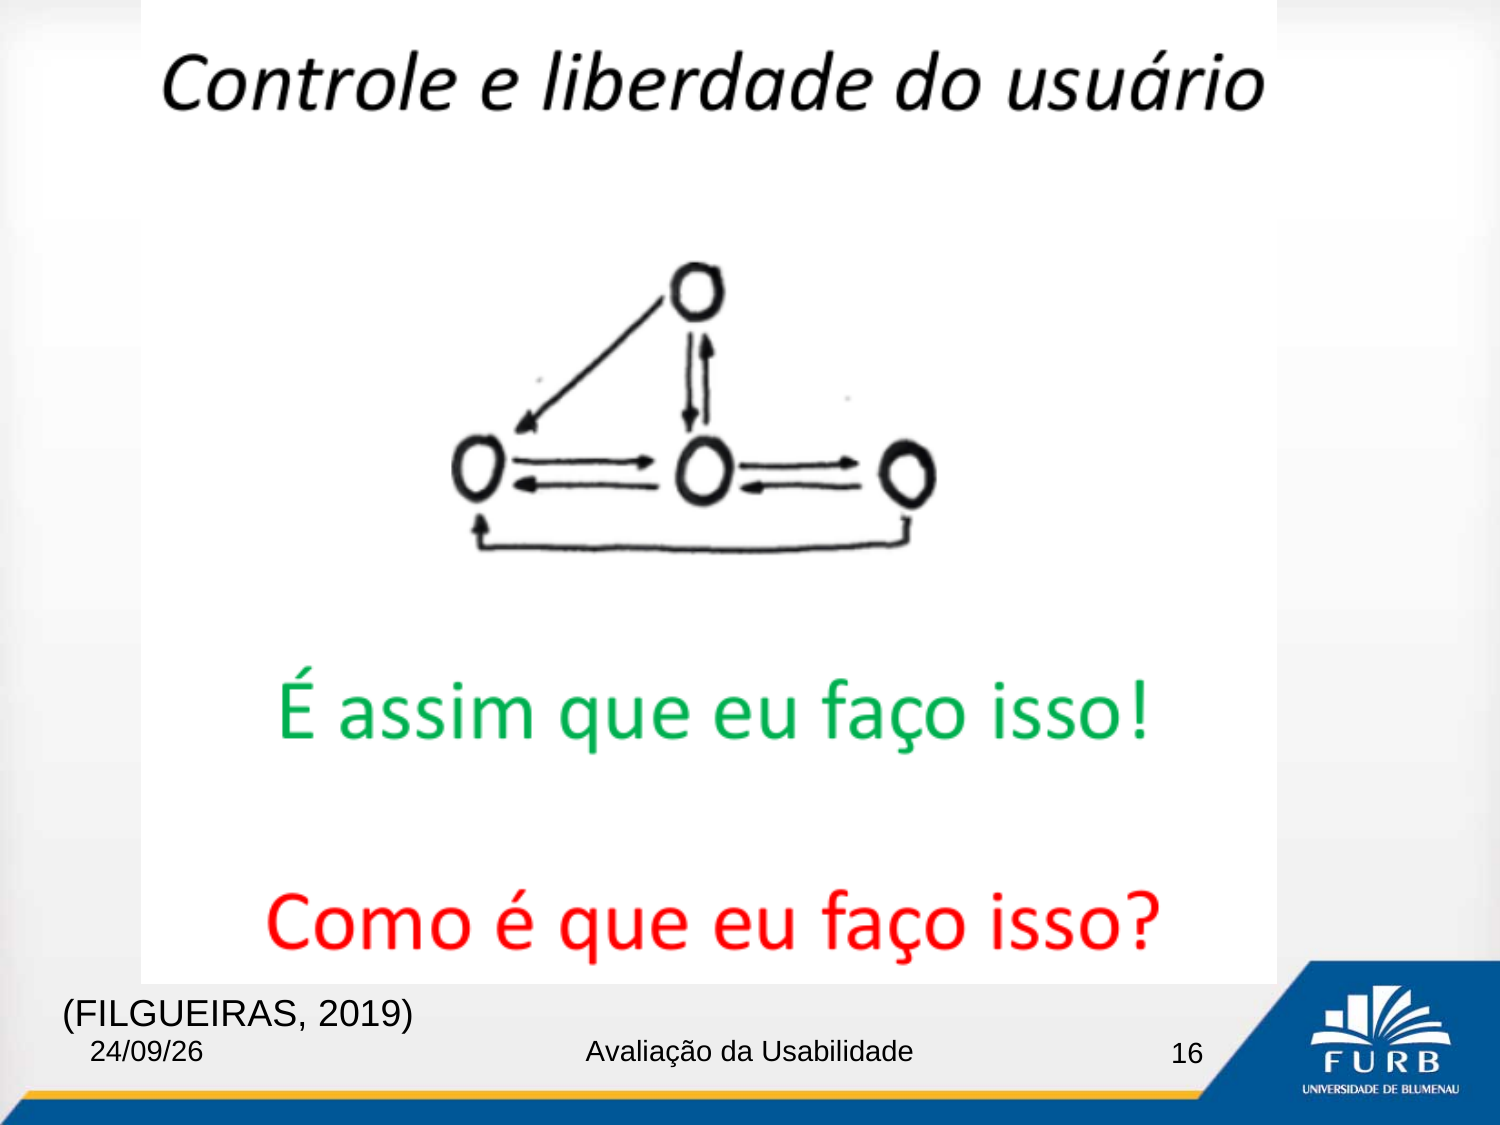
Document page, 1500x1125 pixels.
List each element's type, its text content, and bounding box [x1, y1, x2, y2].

picture [0, 0, 1500, 1125]
text_box (FILGUEIRAS, 2019) [47, 981, 461, 1087]
